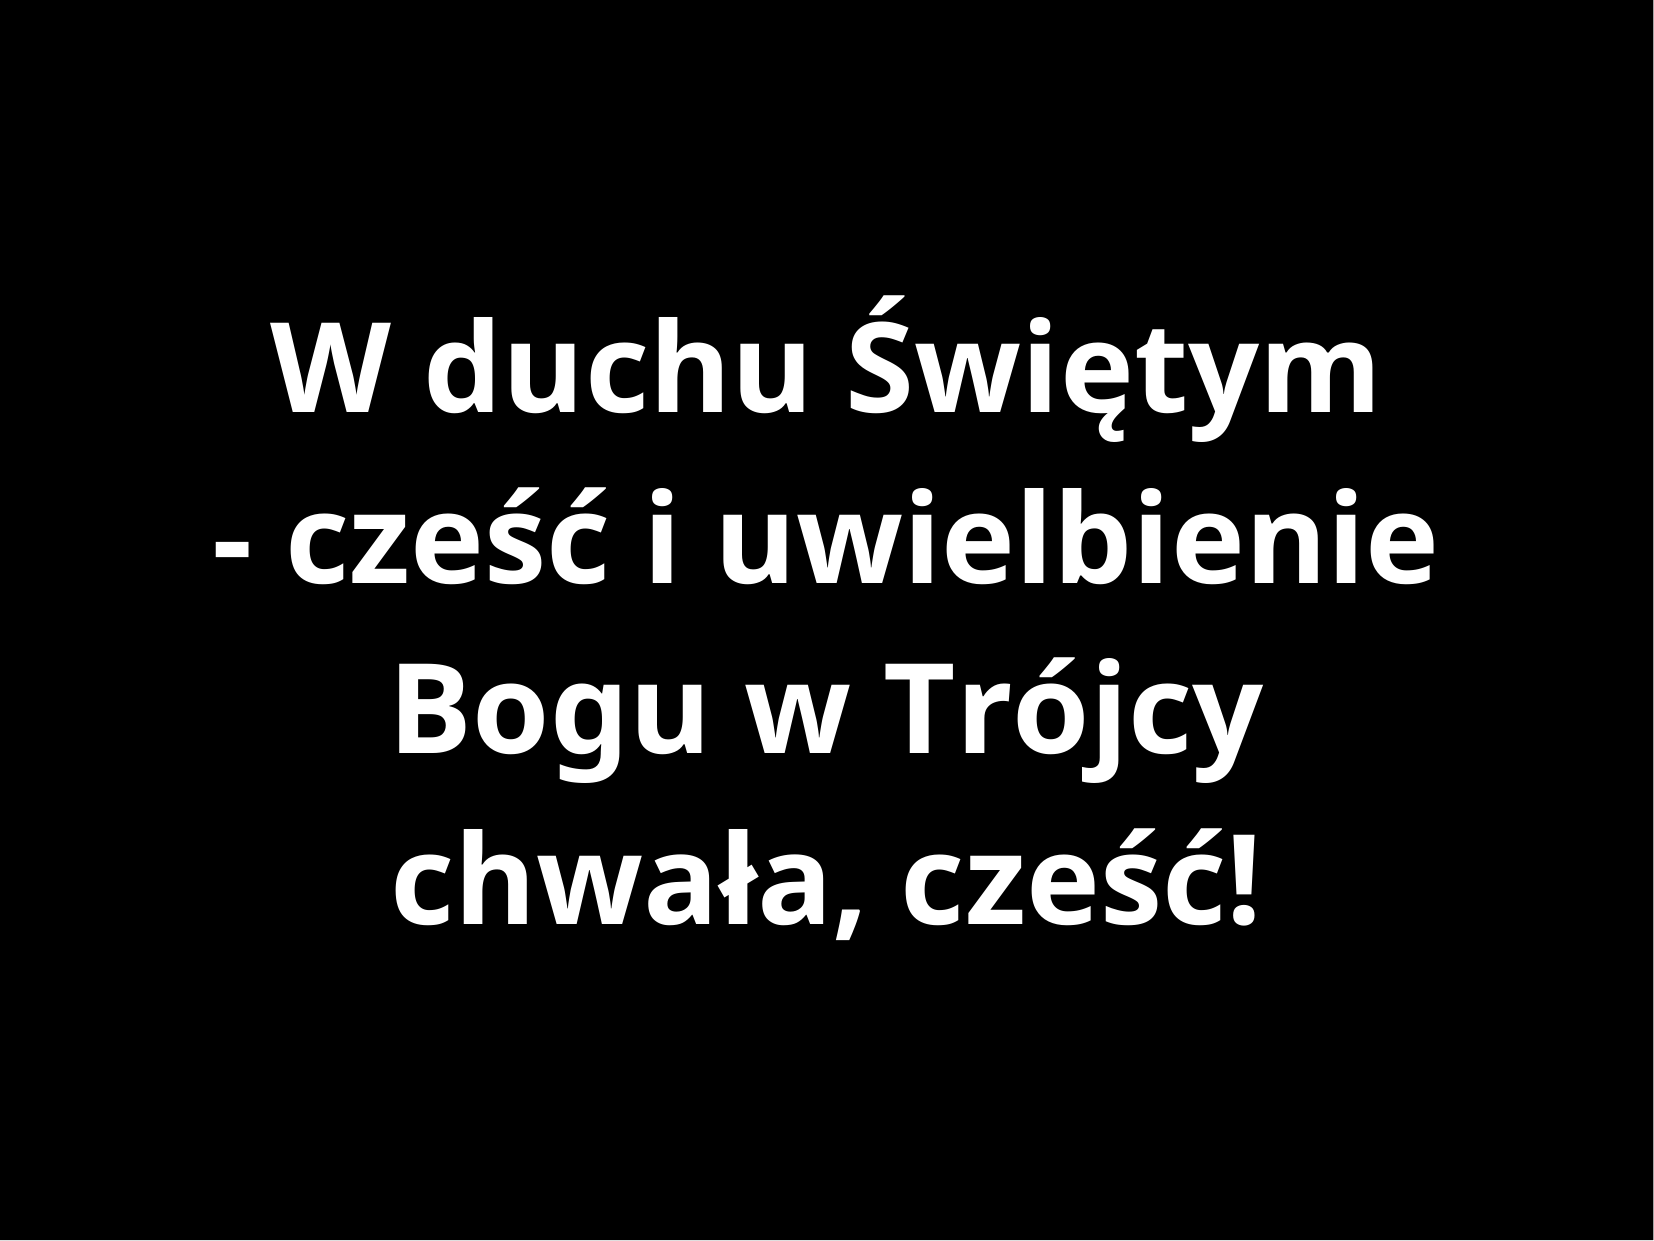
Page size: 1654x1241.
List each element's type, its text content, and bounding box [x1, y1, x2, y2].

title W duchu Świętym - cześć i uwielbienie Bogu w Trójcy chwała, cześć! [0, 0, 1654, 1241]
